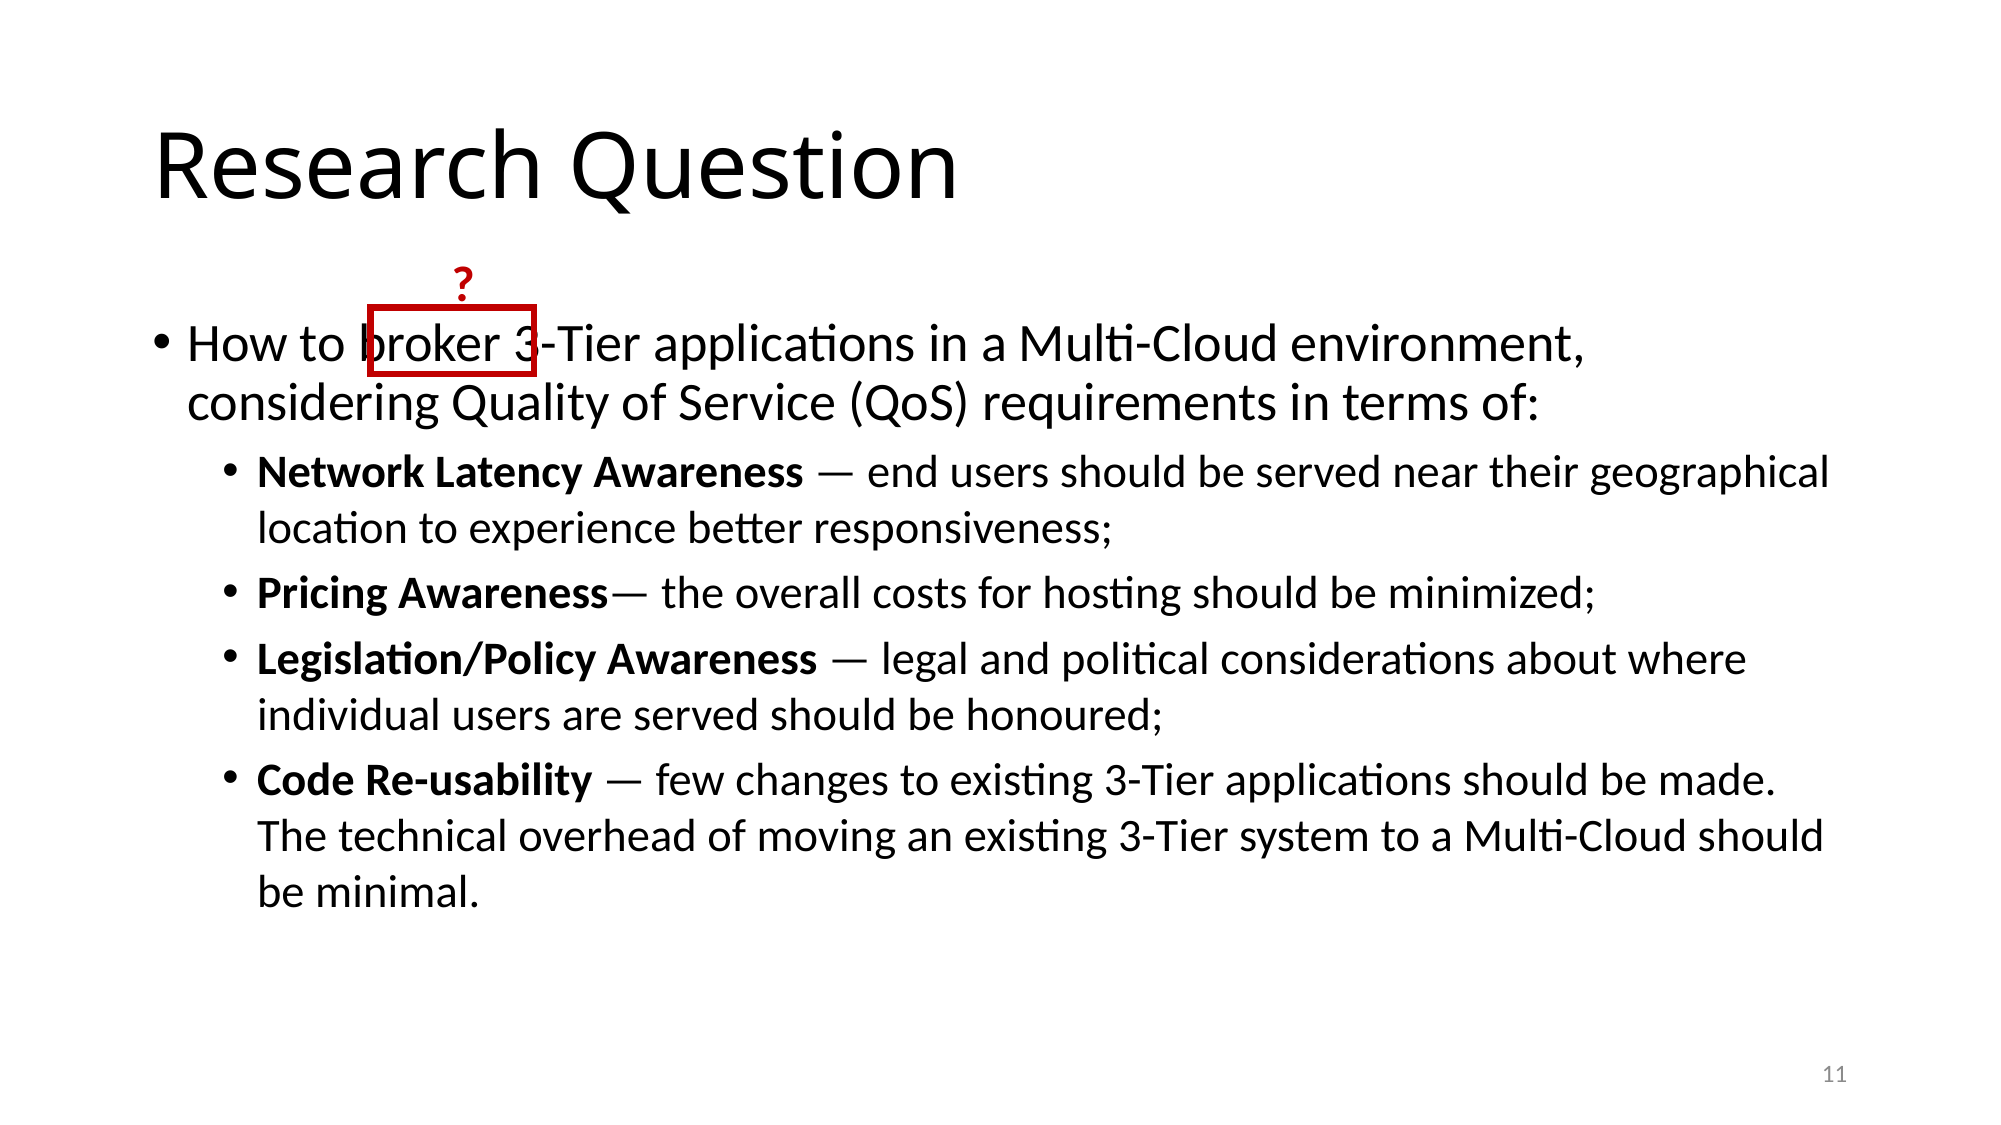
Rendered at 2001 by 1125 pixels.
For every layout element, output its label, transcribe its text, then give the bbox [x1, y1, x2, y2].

list How to broker 3-Tier applications in a Multi-Cloud environment, considering Quality of Service (QoS) requirements in terms of: Network Latency Awareness — end users should be served near their geographical location to experience better responsiveness; Pricing Awareness— the overall costs for hosting should be minimized; Legislation/Policy Awareness — legal and political considerations about where individual users are served should be honoured; Code Re-usability — few changes to existing 3-Tier applications should be made. The technical overhead of moving an existing 3-Tier system to a Multi-Cloud should be minimal. [137, 307, 1863, 924]
title Research Question [137, 59, 1863, 278]
text_box ? [436, 244, 490, 320]
slide_number <number> [1412, 1042, 1863, 1103]
